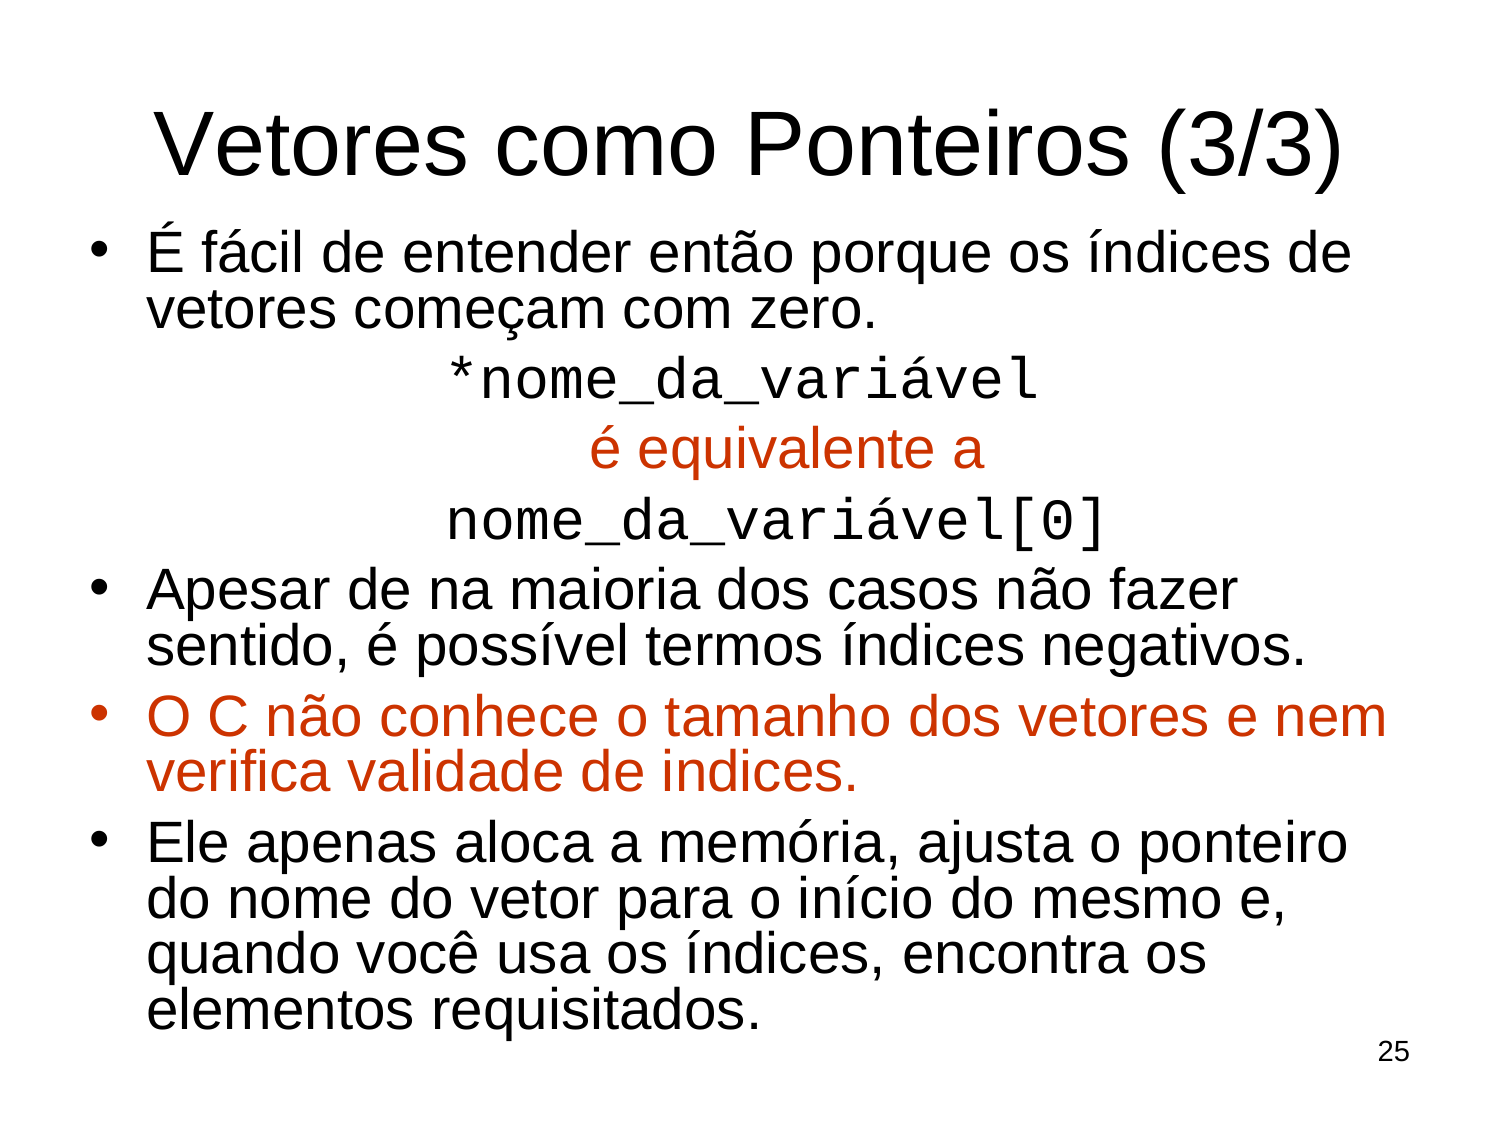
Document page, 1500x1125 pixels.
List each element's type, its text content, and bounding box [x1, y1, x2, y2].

title Vetores como Ponteiros (3/3) [75, 45, 1426, 220]
list É fácil de entender então porque os índices de vetores começam com zero. *nome_da_variável é equivalente a nome_da_variável[0] Apesar de na maioria dos casos não fazer sentido, é possível termos índices negativos. O C não conhece o tamanho dos vetores e nem verifica validade de indices. Ele apenas aloca a memória, ajusta o ponteiro do nome do vetor para o início do mesmo e, quando você usa os índices, encontra os elementos requisitados. [75, 220, 1426, 1071]
